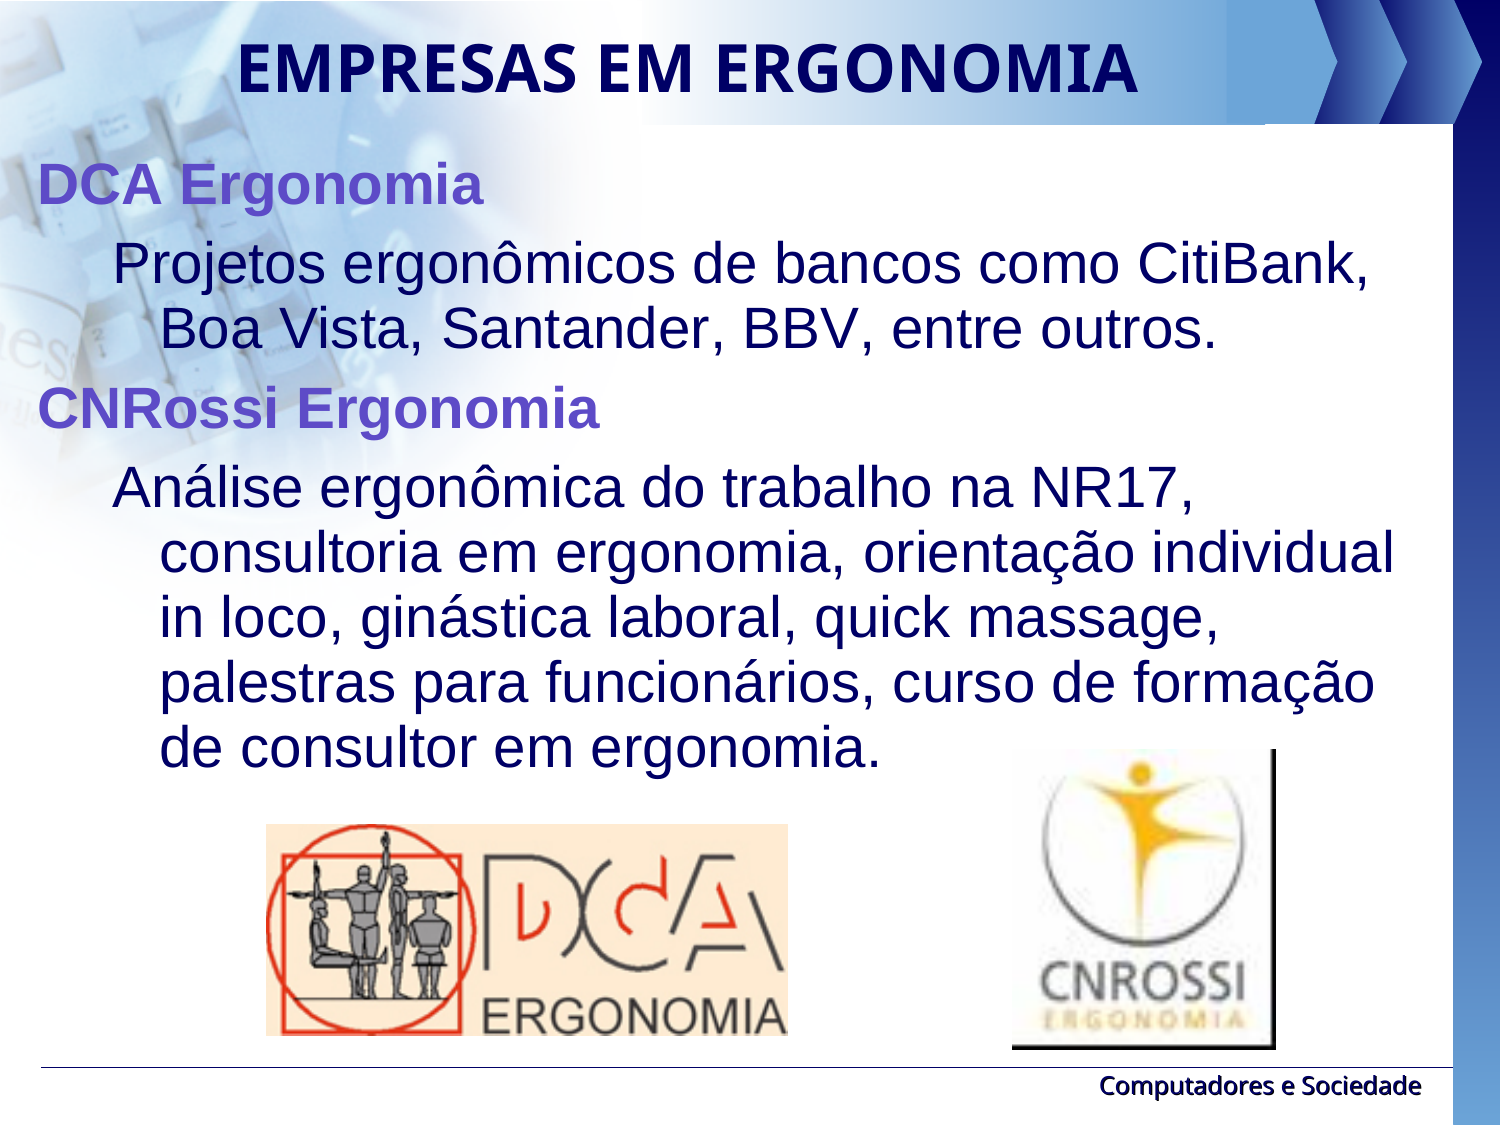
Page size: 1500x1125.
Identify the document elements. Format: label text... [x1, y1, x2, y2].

list DCA Ergonomia Projetos ergonômicos de bancos como CitiBank, Boa Vista, Santander, BBV, entre outros. CNRossi Ergonomia Análise ergonômica do trabalho na NR17, consultoria em ergonomia, orientação individual in loco, ginástica laboral, quick massage, palestras para funcionários, curso de formação de consultor em ergonomia. [37, 151, 1426, 1036]
title EMPRESAS EM ERGONOMIA [74, 0, 1300, 147]
picture [1012, 749, 1276, 1051]
picture [266, 824, 788, 1036]
